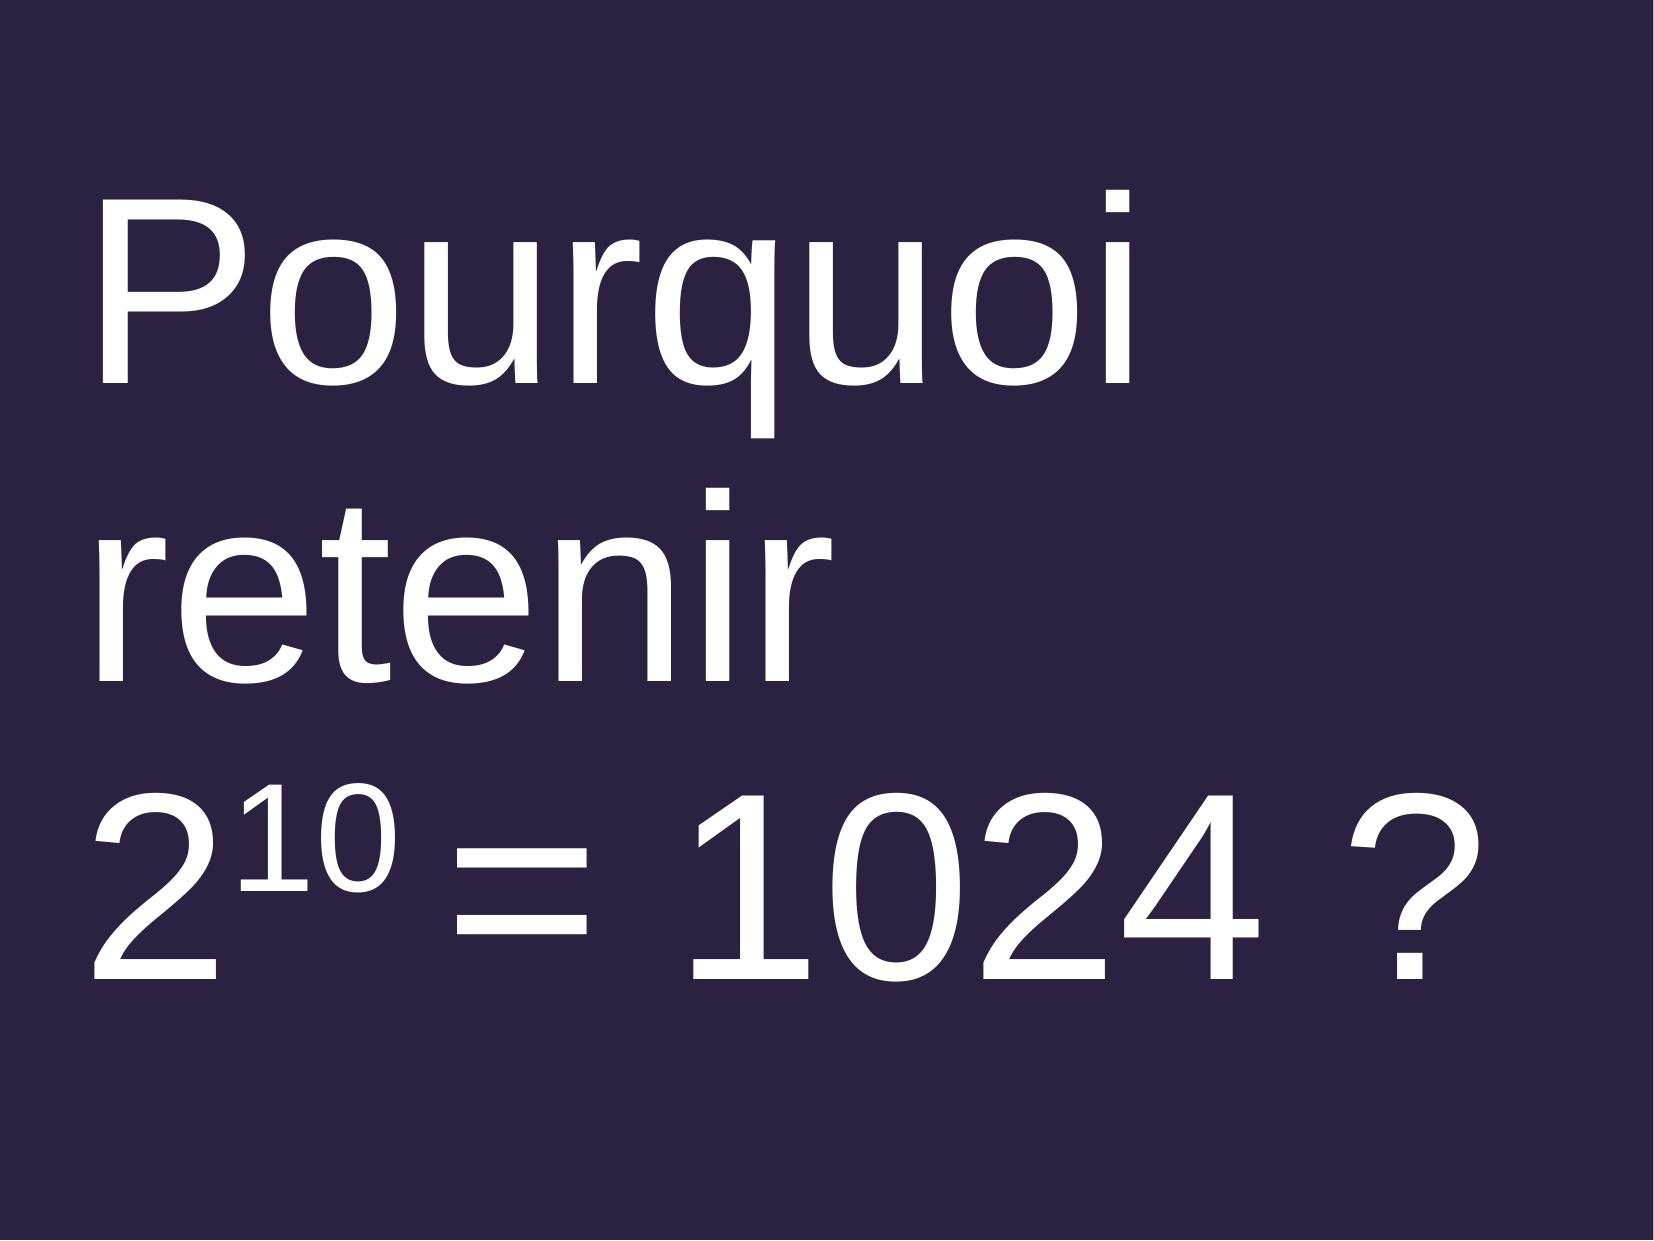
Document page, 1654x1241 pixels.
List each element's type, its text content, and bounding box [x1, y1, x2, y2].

title Pourquoi retenir 210 = 1024 ? [81, 141, 1654, 1036]
